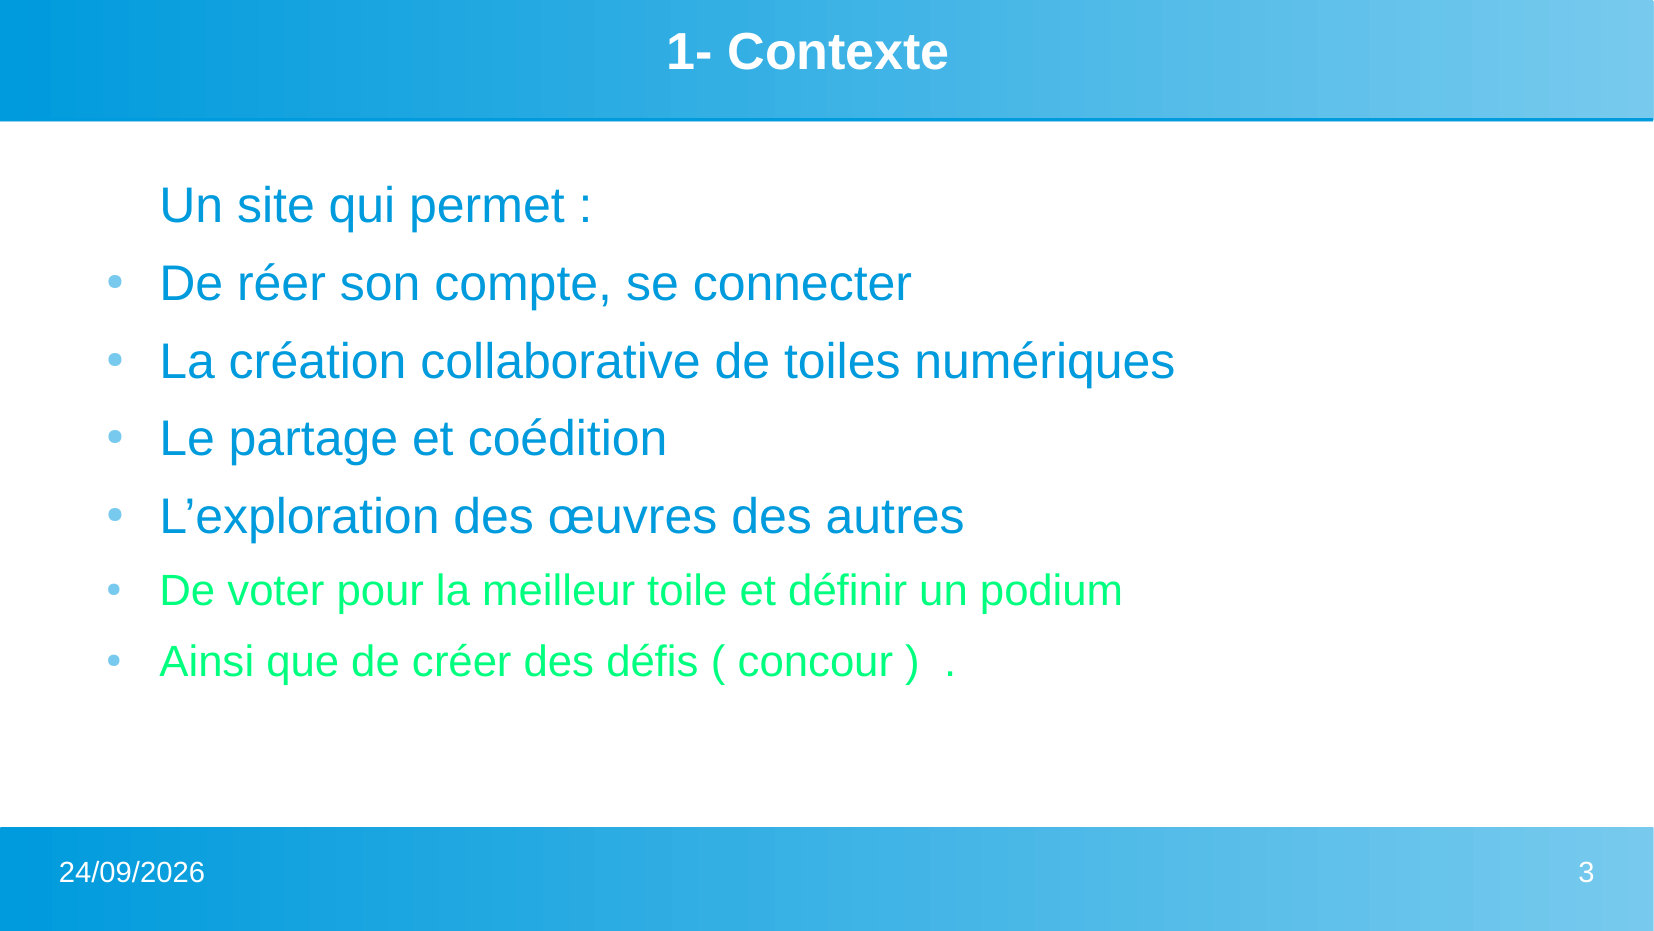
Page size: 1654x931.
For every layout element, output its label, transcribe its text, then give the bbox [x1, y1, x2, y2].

list Un site qui permet : De réer son compte, se connecter La création collaborative de toiles numériques Le partage et coédition L’exploration des œuvres des autres De voter pour la meilleur toile et définir un podium Ainsi que de créer des défis ( concour ) . [88, 177, 1625, 768]
title 1- Contexte [48, 12, 1584, 91]
